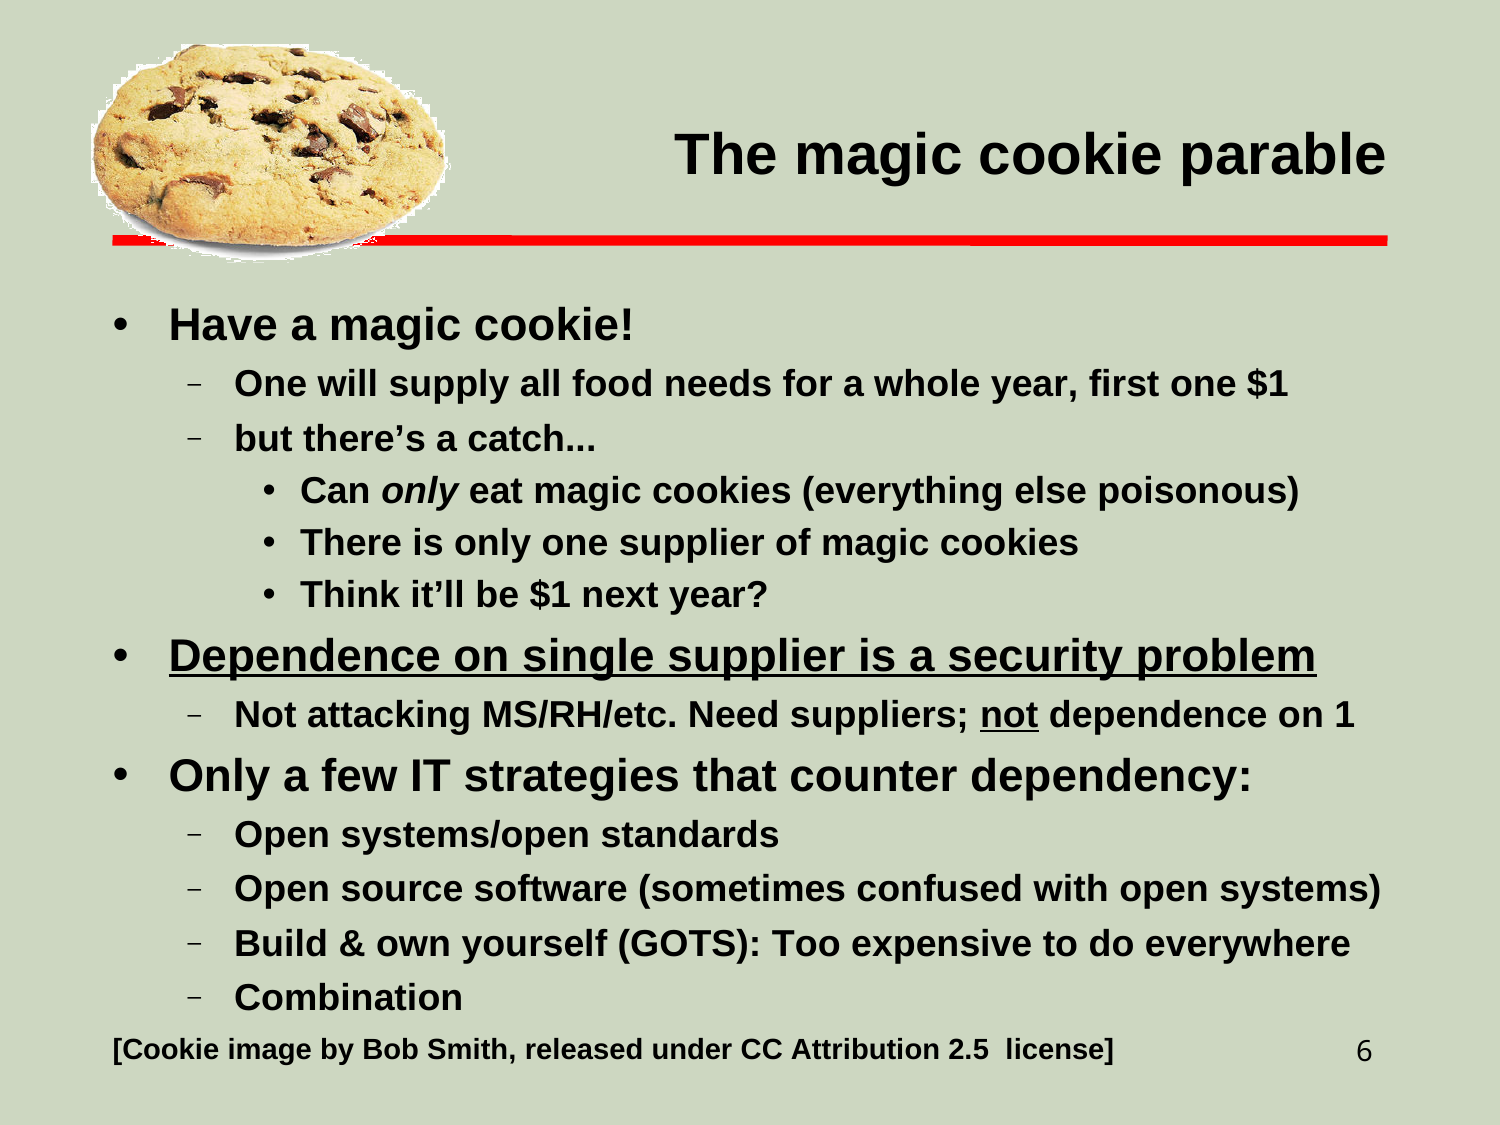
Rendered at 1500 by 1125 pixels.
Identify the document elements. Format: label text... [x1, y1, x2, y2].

list Have a magic cookie! One will supply all food needs for a whole year, first one $1 but there’s a catch... Can only eat magic cookies (everything else poisonous) There is only one supplier of magic cookies Think it’ll be $1 next year? Dependence on single supplier is a security problem Not attacking MS/RH/etc. Need suppliers; not dependence on 1 Only a few IT strategies that counter dependency: Open systems/open standards Open source software (sometimes confused with open systems) Build & own yourself (GOTS): Too expensive to do everywhere Combination [Cookie image by Bob Smith, released under CC Attribution 2.5 license] [112, 299, 1388, 1066]
title The magic cookie parable [451, 93, 1388, 217]
picture [75, 37, 451, 267]
